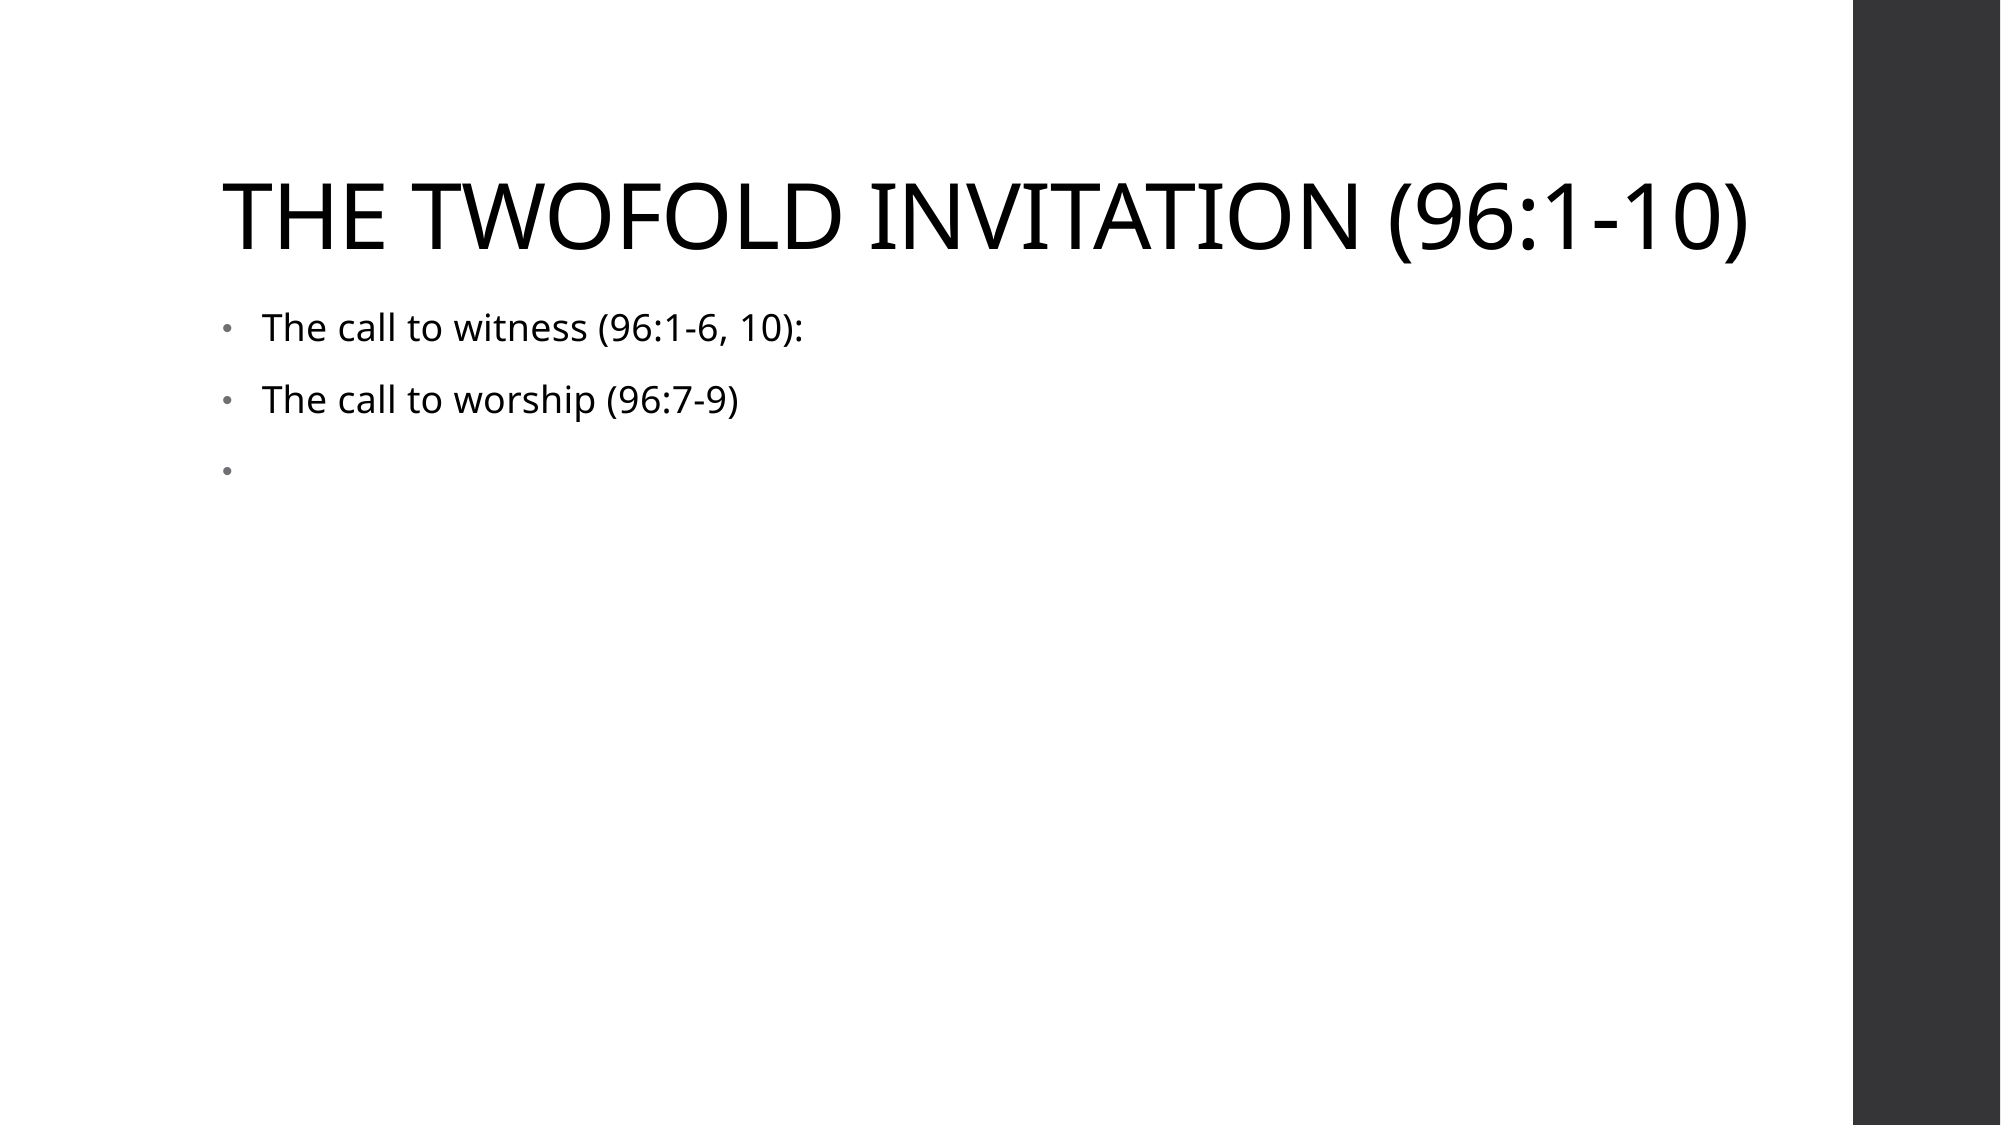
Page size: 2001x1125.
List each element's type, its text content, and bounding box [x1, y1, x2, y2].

list The call to witness (96:1-6, 10): The call to worship (96:7-9) [206, 299, 1617, 1014]
title THE TWOFOLD INVITATION (96:1-10) [206, 60, 1797, 278]
